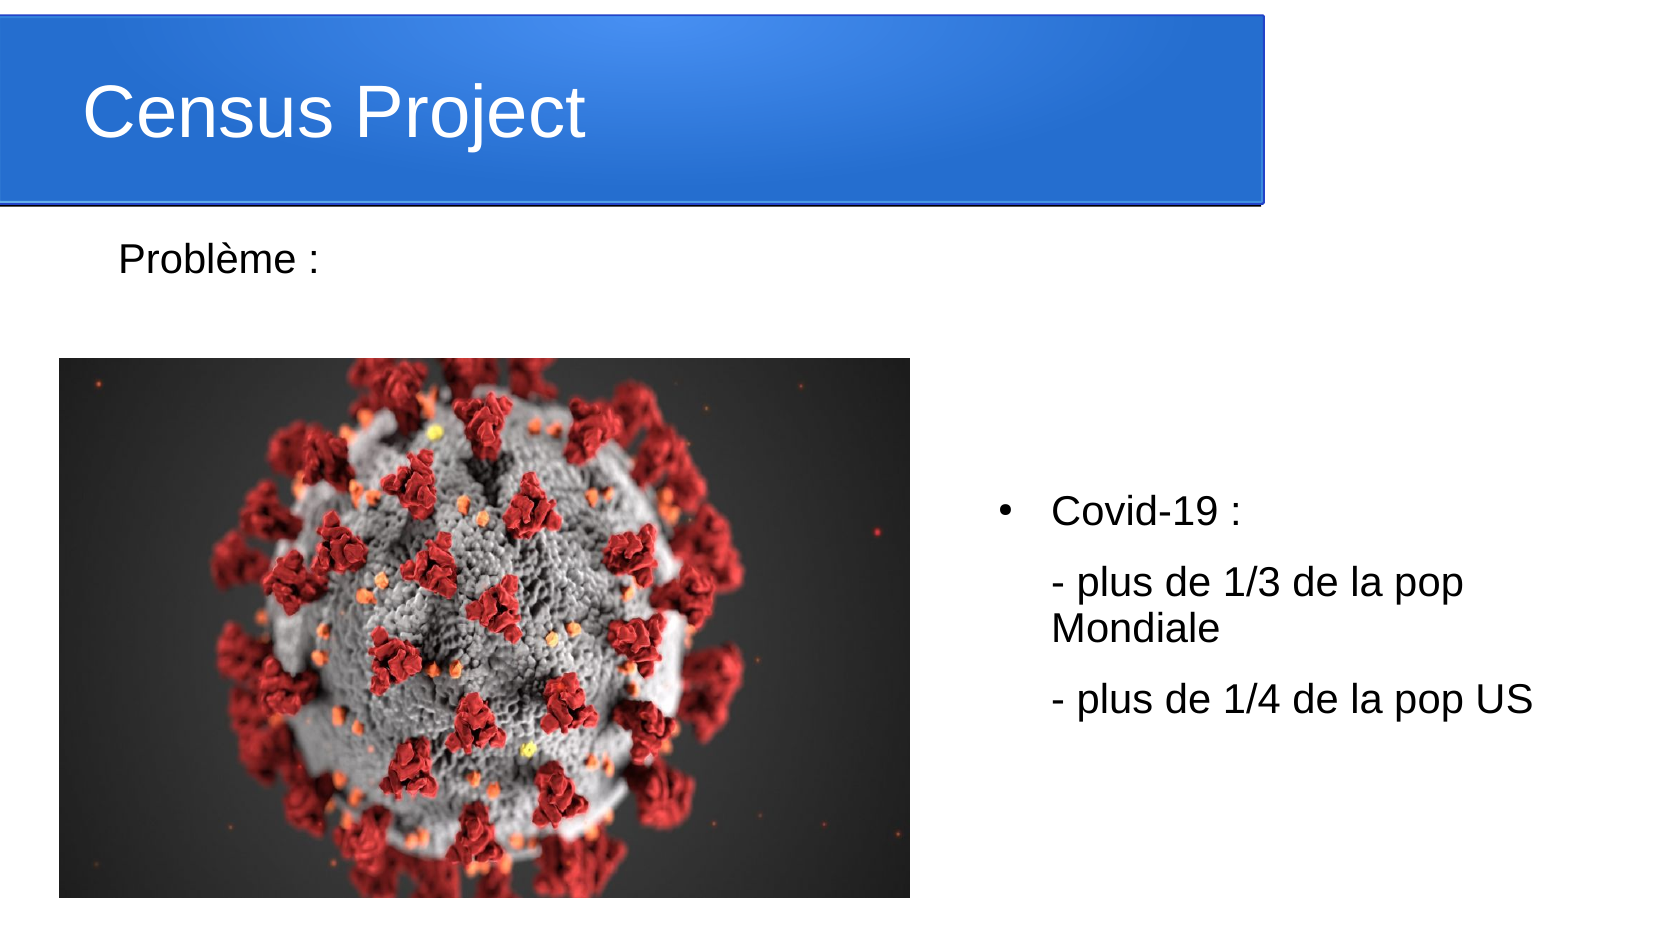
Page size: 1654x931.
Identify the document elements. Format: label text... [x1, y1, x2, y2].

picture [59, 358, 910, 898]
list Problème : [47, 236, 662, 308]
title Census Project [82, 35, 1235, 189]
list Covid-19 : - plus de 1/3 de la pop Mondiale - plus de 1/4 de la pop US [980, 488, 1595, 815]
